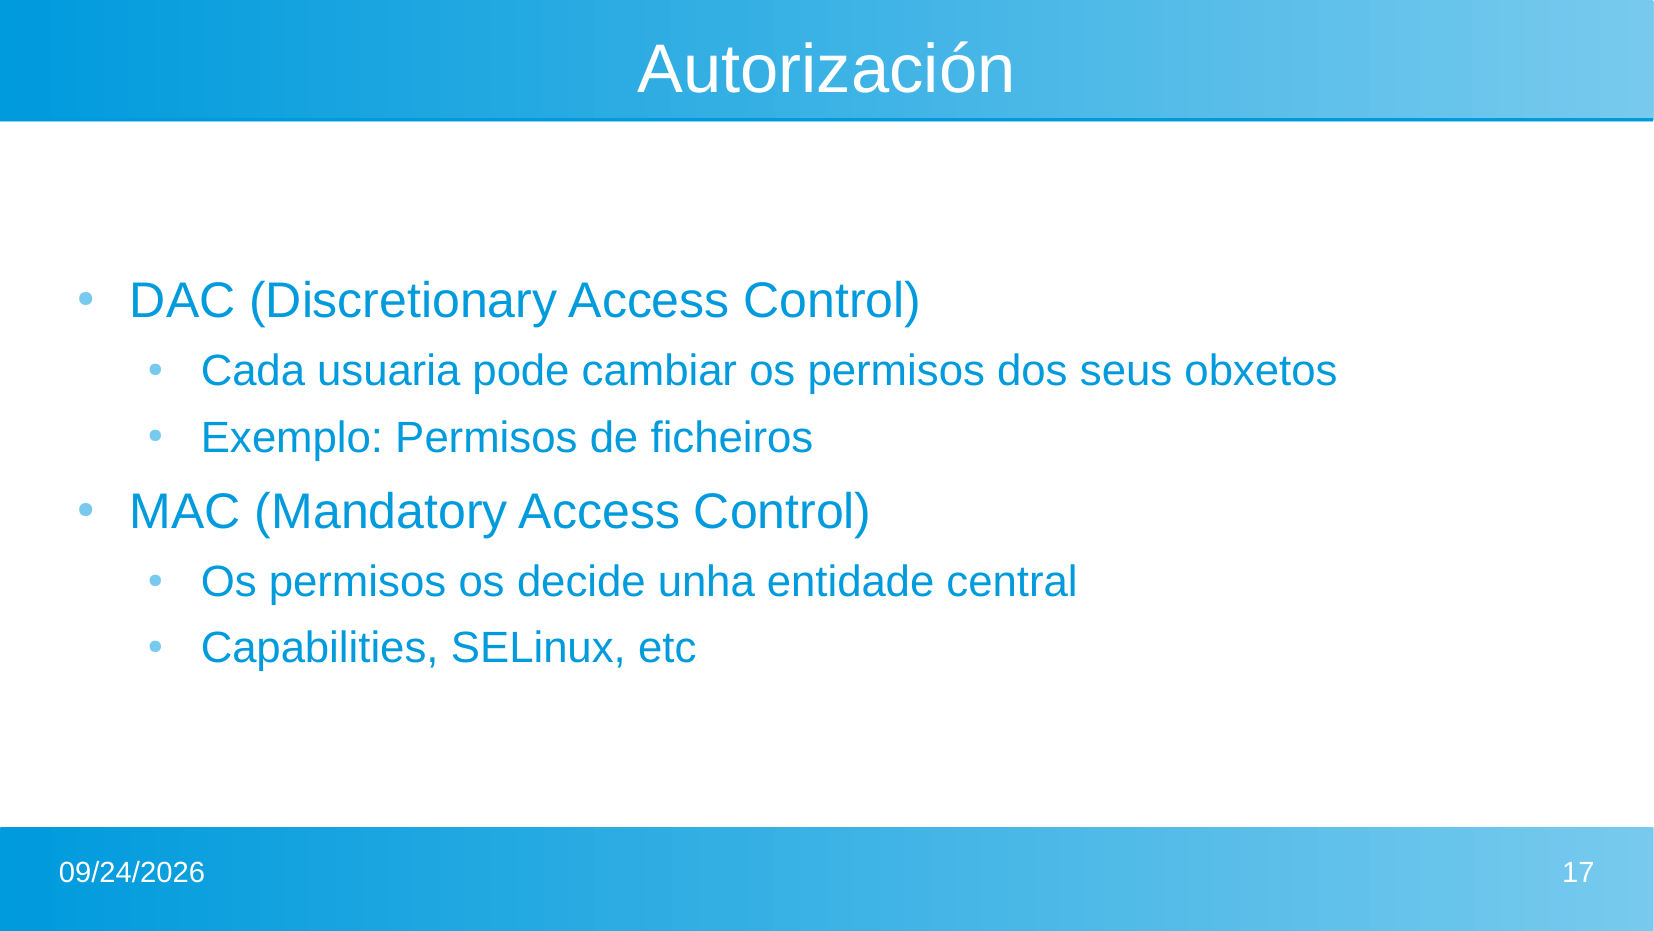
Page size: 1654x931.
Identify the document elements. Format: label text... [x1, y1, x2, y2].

list DAC (Discretionary Access Control) Cada usuaria pode cambiar os permisos dos seus obxetos Exemplo: Permisos de ficheiros MAC (Mandatory Access Control) Os permisos os decide unha entidade central Capabilities, SELinux, etc [59, 177, 1595, 768]
title Autorización [59, 29, 1595, 108]
